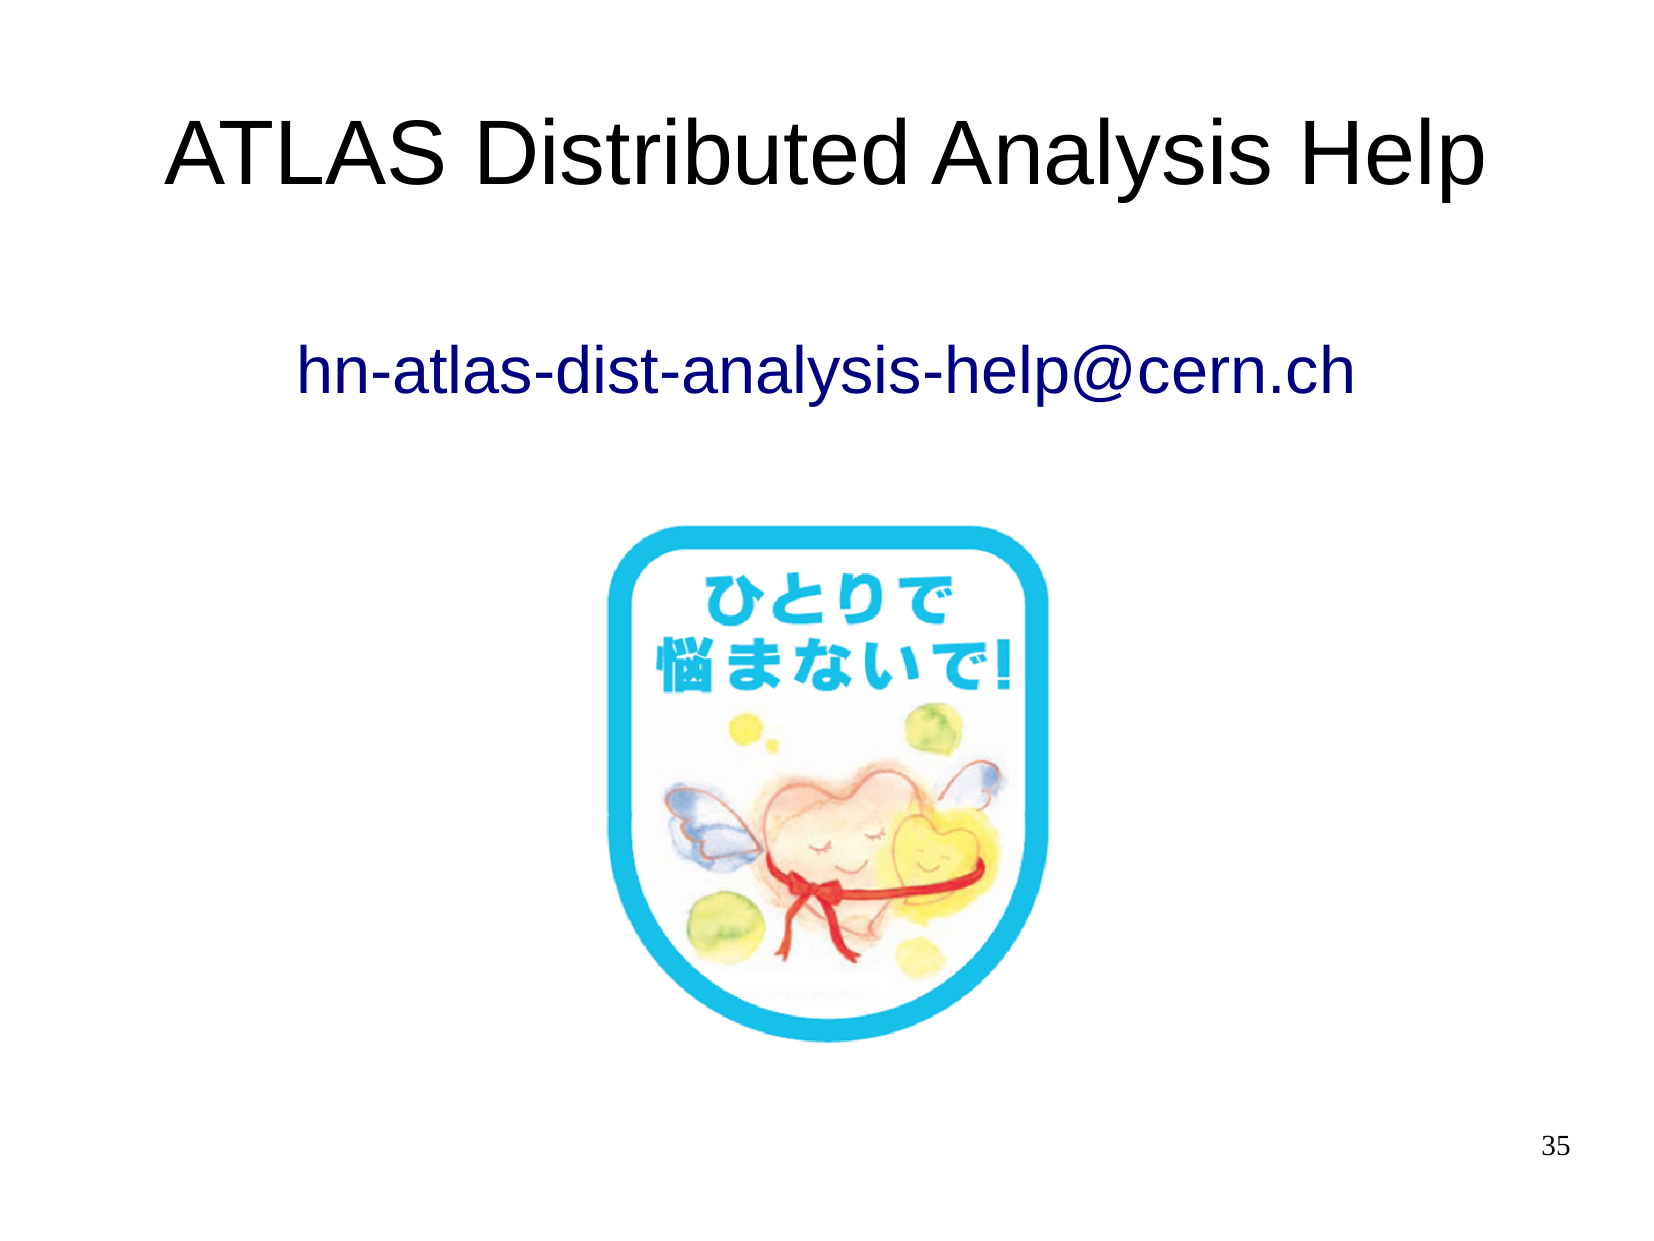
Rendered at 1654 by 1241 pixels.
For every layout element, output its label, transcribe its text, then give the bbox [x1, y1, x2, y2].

title ATLAS Distributed Analysis Help [82, 49, 1571, 257]
subtitle hn-atlas-dist-analysis-help@cern.ch [82, 263, 1571, 478]
picture [465, 509, 1200, 1061]
